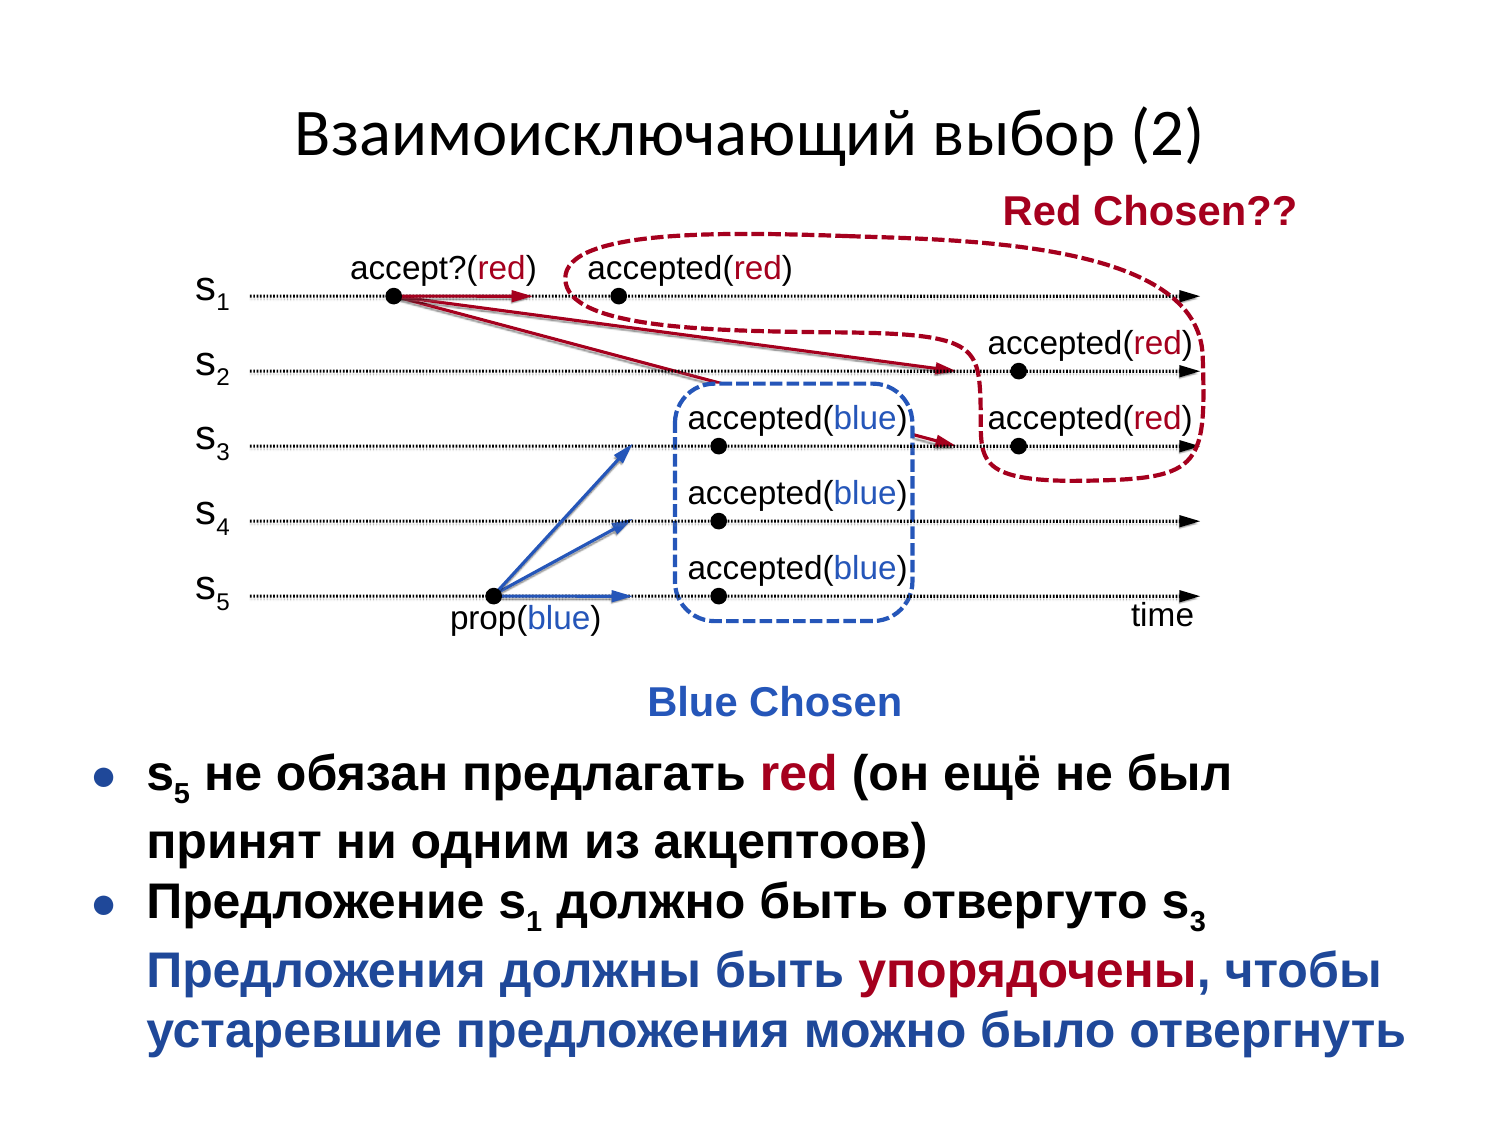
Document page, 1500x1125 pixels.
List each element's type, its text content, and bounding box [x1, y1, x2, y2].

title Взаимоисключающий выбор (2) [75, 45, 1426, 233]
text_box [487, 589, 500, 603]
text_box s2 [174, 333, 250, 391]
text_box s1 [174, 258, 250, 316]
text_box s3 [174, 408, 250, 466]
text_box accepted(red) [987, 396, 1275, 437]
text_box accepted(red) [987, 321, 1250, 362]
text_box accept?(red) [350, 246, 550, 287]
text_box prop(blue) [450, 596, 625, 637]
text_box s4 [174, 483, 250, 541]
text_box Blue Chosen [624, 675, 925, 726]
text_box accepted(red) [587, 246, 850, 287]
text_box s5 [174, 558, 250, 616]
text_box [1012, 364, 1025, 378]
list s5 не обязан предлагать red (он ещё не был принят ни одним из акцептоов) Предложение s1 должно быть отвергуто s3 Предложения должны быть упорядочены, чтобы устаревшие предложения можно было отвергнуть [75, 732, 1425, 1008]
text_box [674, 383, 913, 622]
text_box [387, 289, 400, 303]
text_box [612, 289, 625, 303]
text_box accepted(blue) [687, 396, 975, 437]
text_box accepted(blue) [687, 471, 975, 512]
text_box [1012, 439, 1025, 453]
text_box time [1112, 593, 1213, 634]
text_box accepted(blue) [687, 546, 988, 587]
